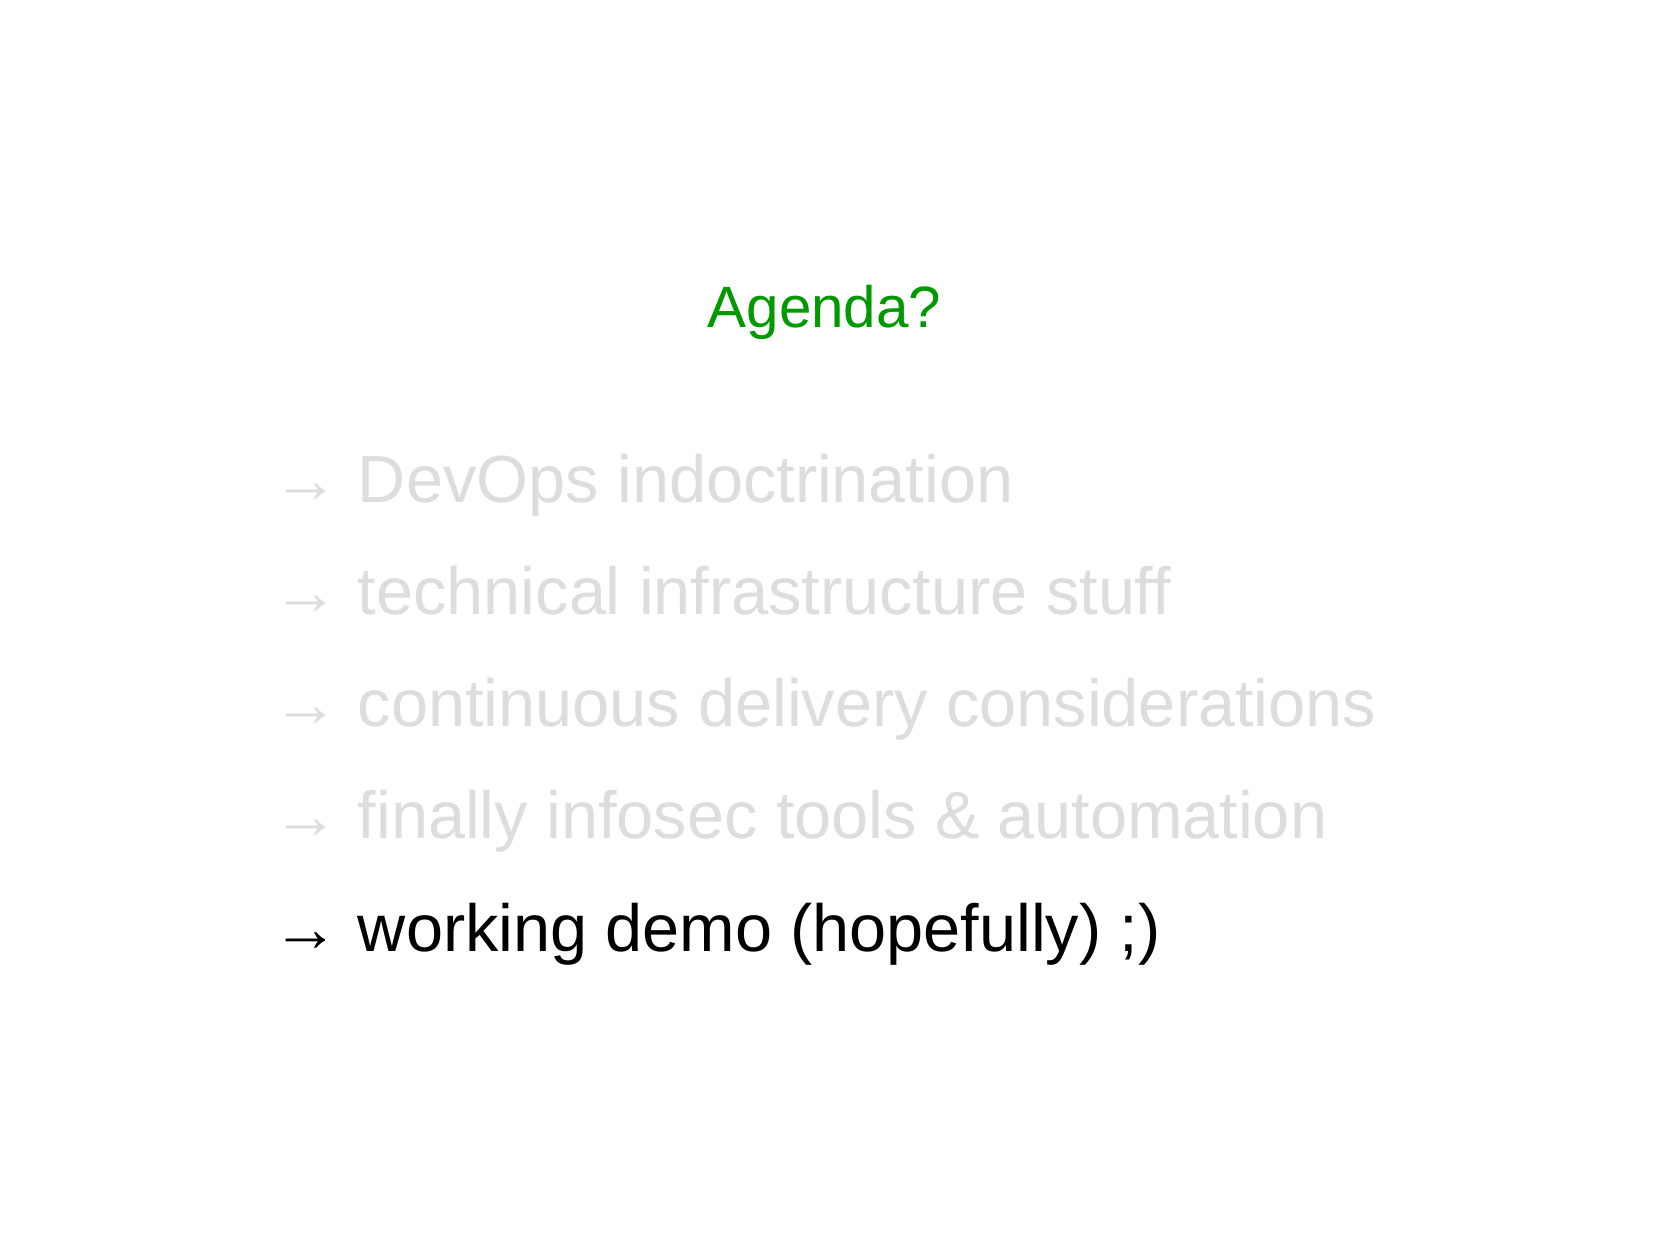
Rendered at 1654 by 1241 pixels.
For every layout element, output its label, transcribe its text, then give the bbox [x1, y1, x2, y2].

text_box Agenda? → DevOps indoctrination → technical infrastructure stuff → continuous delivery considerations → finally infosec tools & automation → working demo (hopefully) ;) [257, 267, 1396, 973]
